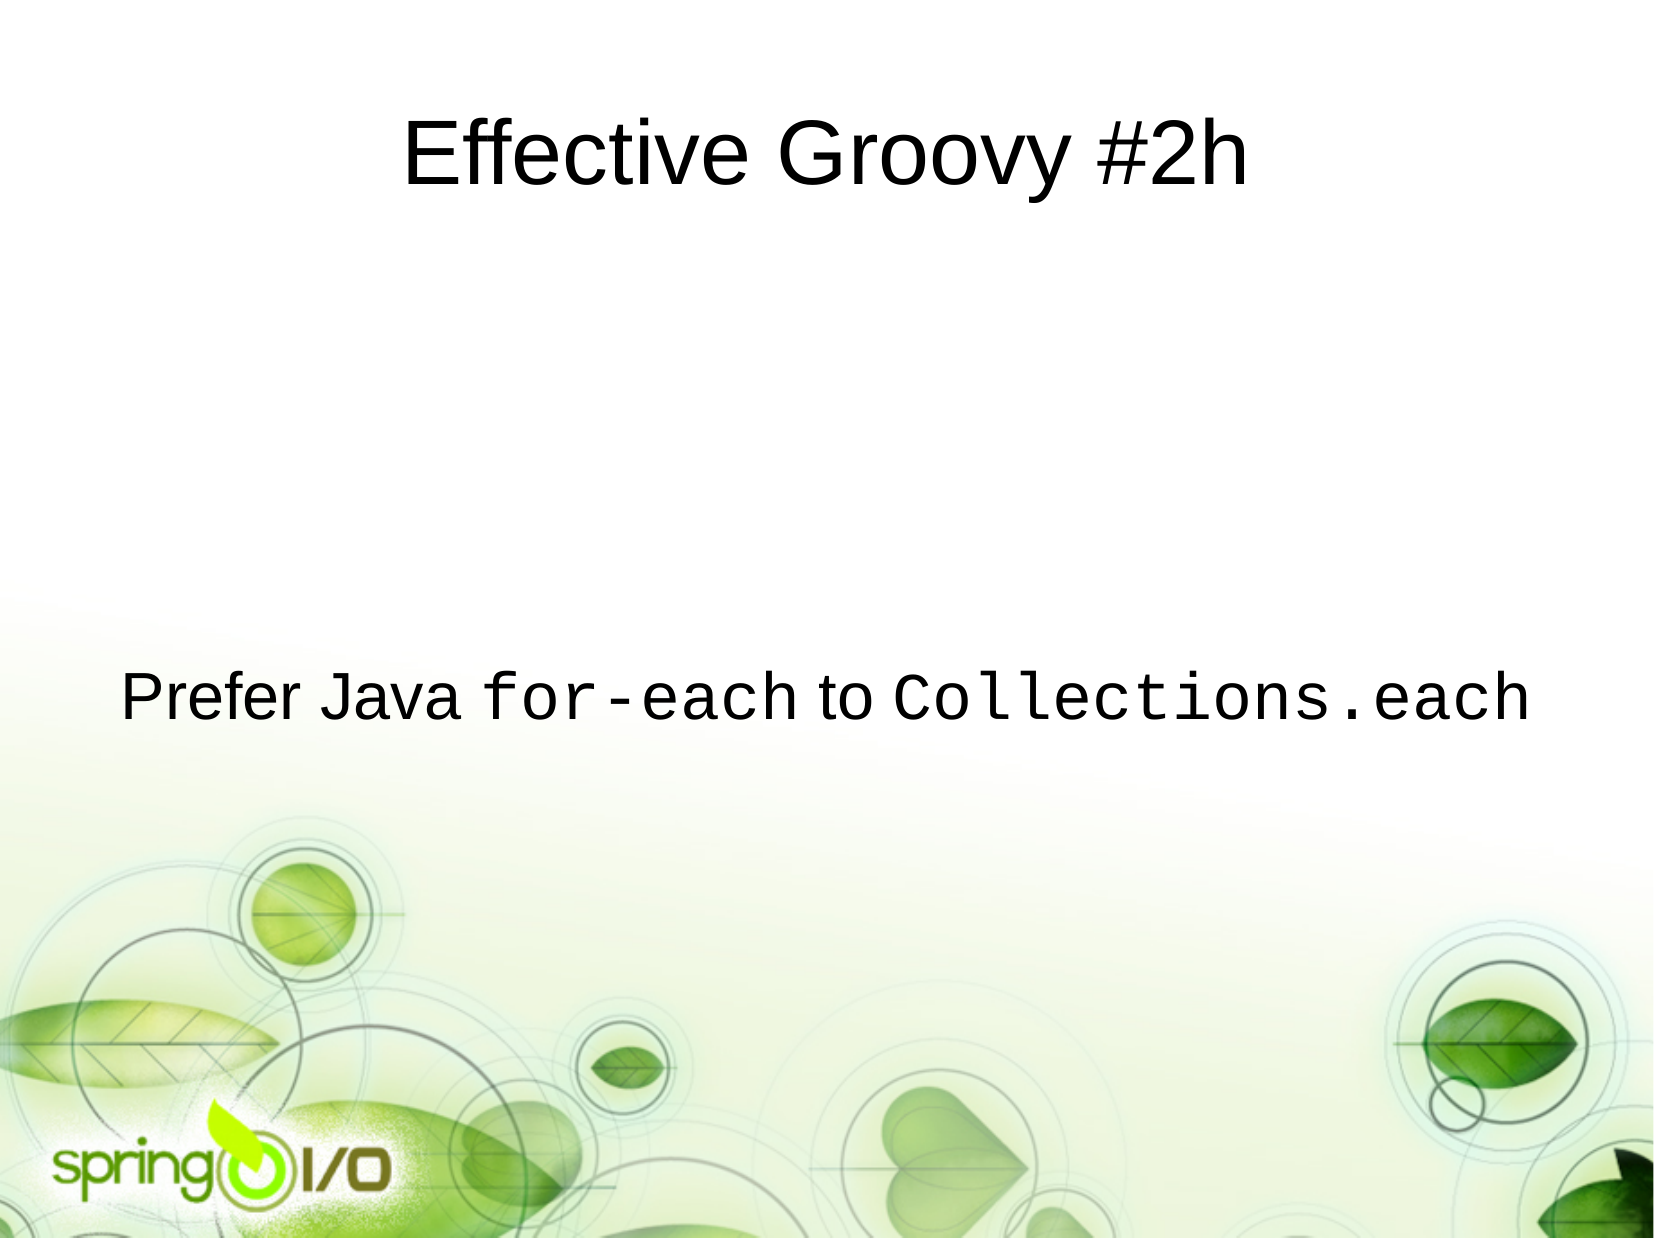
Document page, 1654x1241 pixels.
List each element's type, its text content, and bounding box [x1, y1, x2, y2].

subtitle Prefer Java for-each to Collections.each [82, 297, 1571, 1102]
title Effective Groovy #2h [82, 56, 1571, 250]
picture [0, 0, 1654, 1238]
